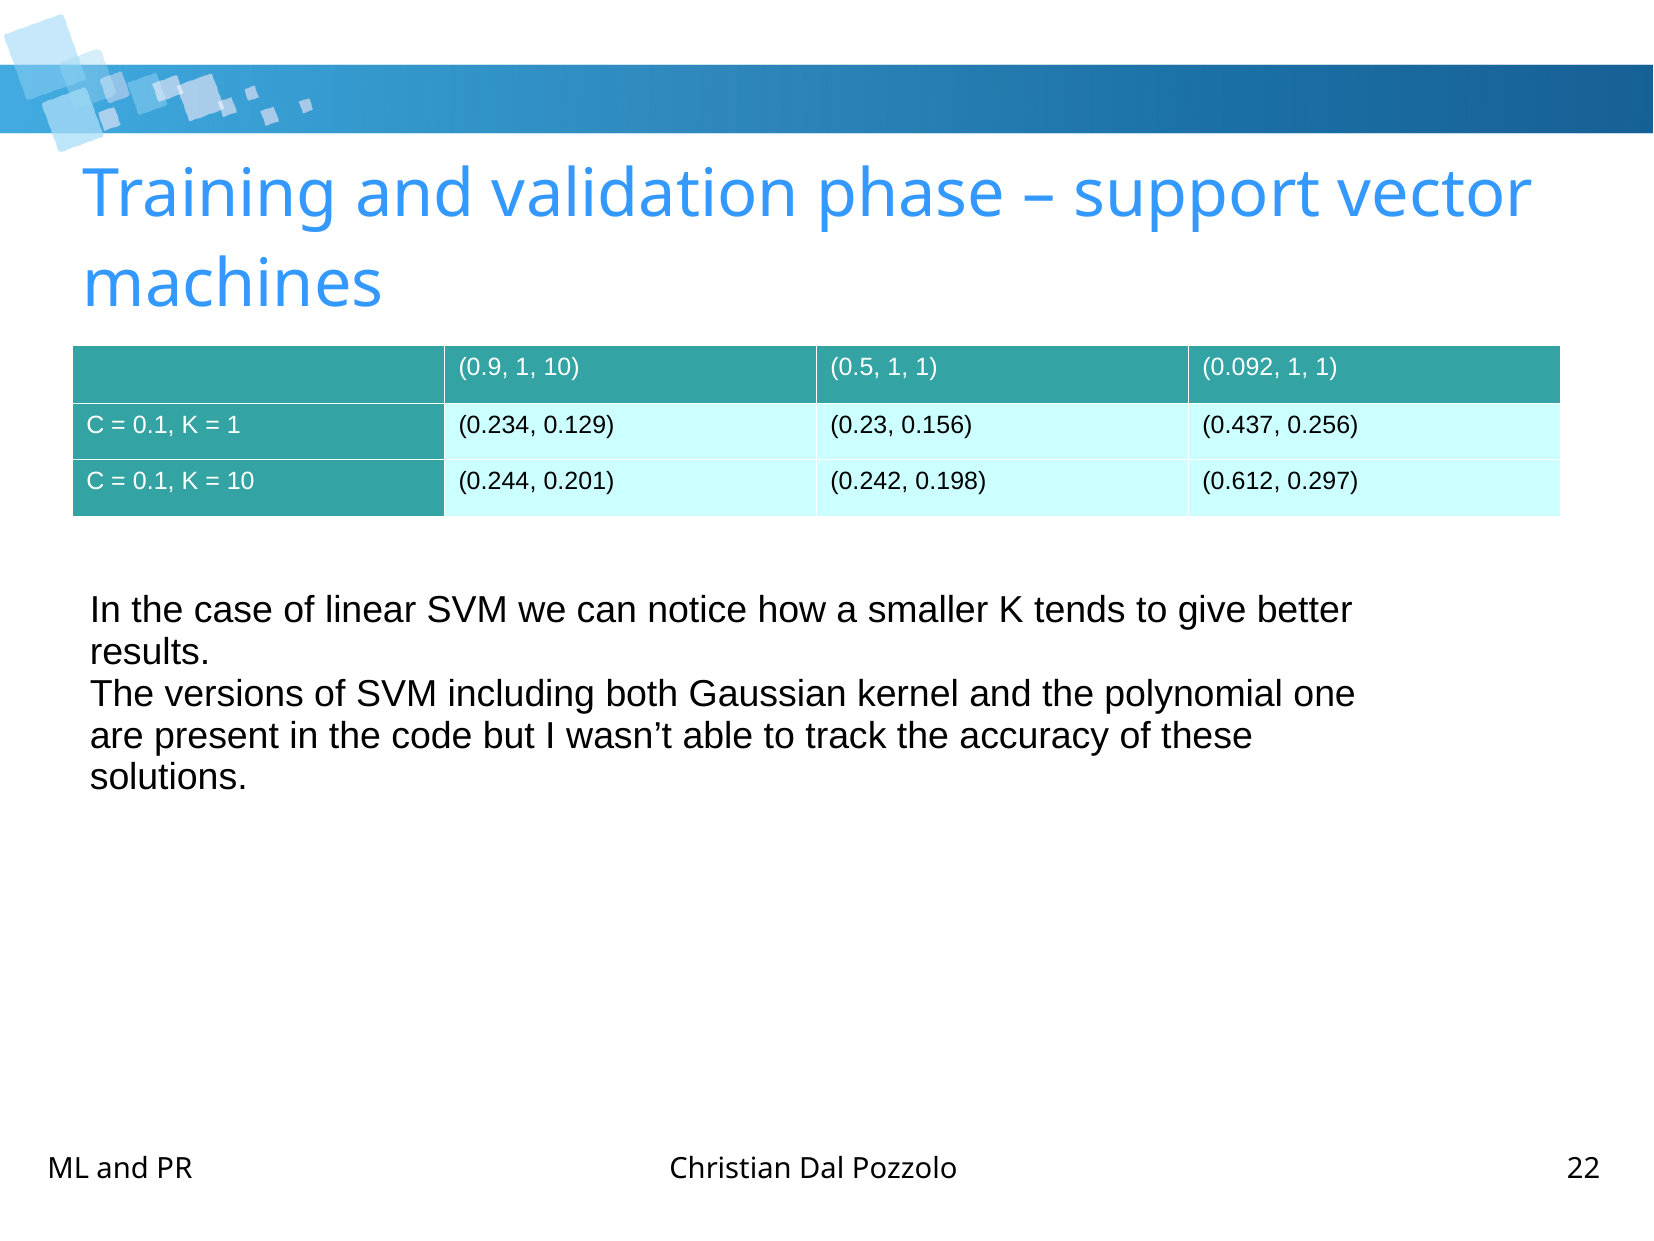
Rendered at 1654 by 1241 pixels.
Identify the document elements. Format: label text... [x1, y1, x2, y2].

table_cell (0.234, 0.129) [445, 404, 816, 459]
table_header [73, 346, 444, 403]
table_cell (0.242, 0.198) [817, 460, 1188, 516]
text_box In the case of linear SVM we can notice how a smaller K tends to give better results. The versions of SVM including both Gaussian kernel and the polynomial one are present in the code but I wasn’t able to track the accuracy of these solutions. [75, 580, 1426, 806]
table_cell (0.244, 0.201) [445, 460, 816, 516]
table_header (0.5, 1, 1) [817, 346, 1188, 403]
table_header (0.9, 1, 10) [445, 346, 816, 403]
title Training and validation phase – support vector machines [82, 132, 1571, 340]
table_cell C = 0.1, K = 10 [73, 460, 444, 516]
picture [0, 0, 1653, 1238]
table_cell C = 0.1, K = 1 [73, 404, 444, 459]
table_header (0.092, 1, 1) [1189, 346, 1560, 403]
table_cell (0.437, 0.256) [1189, 404, 1560, 459]
table_cell (0.23, 0.156) [817, 404, 1188, 459]
table_cell (0.612, 0.297) [1189, 460, 1560, 516]
